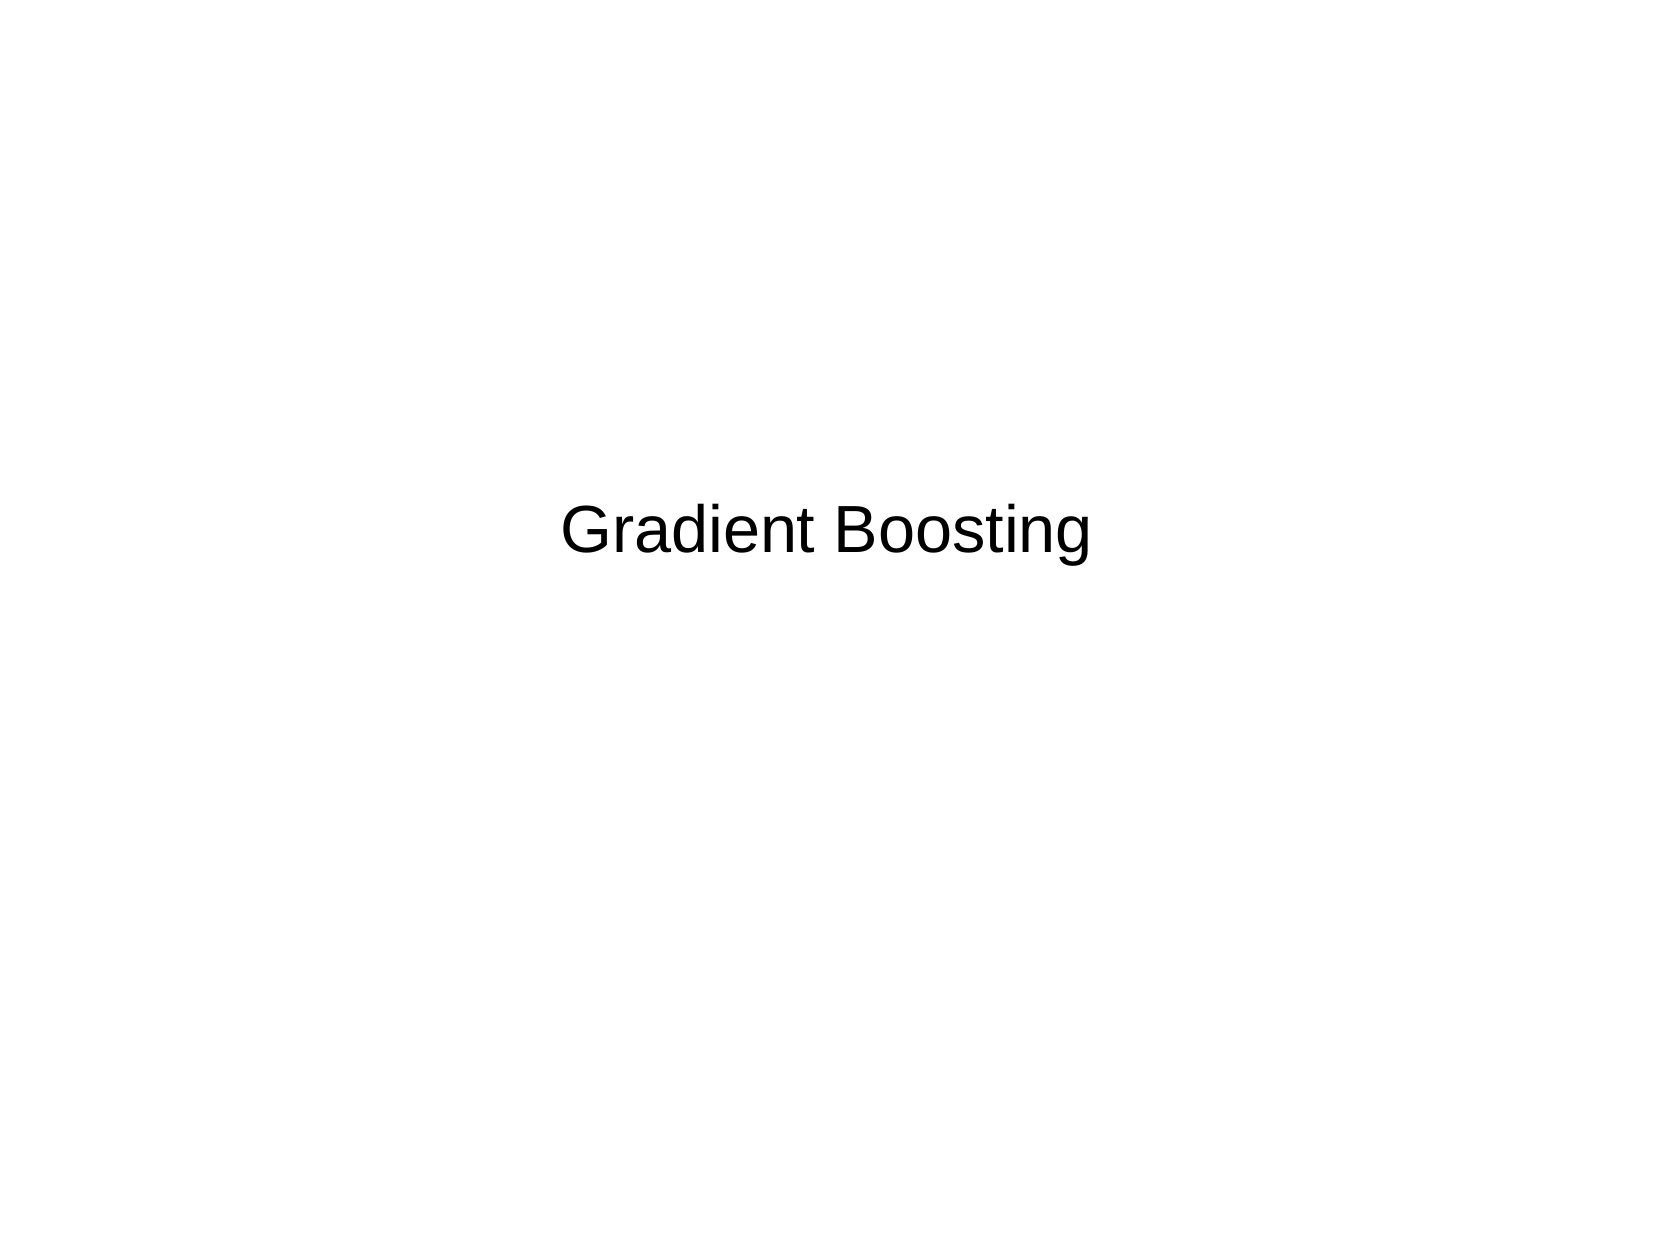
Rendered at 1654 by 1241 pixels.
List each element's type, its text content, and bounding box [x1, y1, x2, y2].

subtitle Gradient Boosting [82, 49, 1571, 1010]
